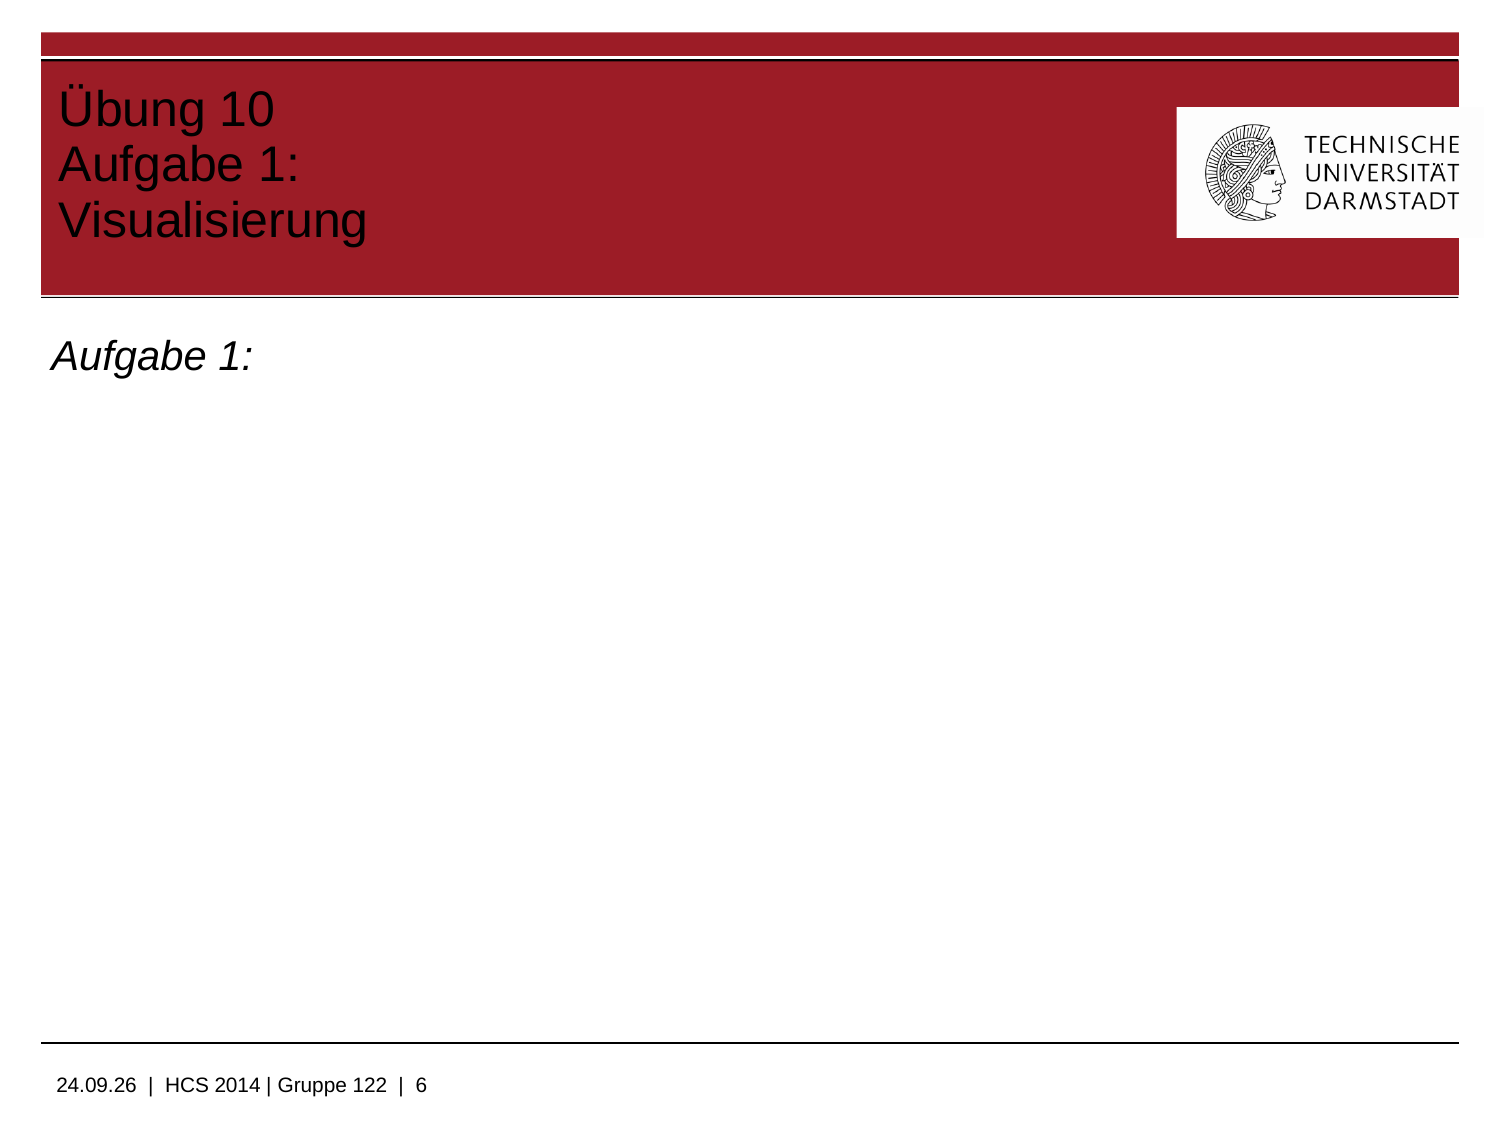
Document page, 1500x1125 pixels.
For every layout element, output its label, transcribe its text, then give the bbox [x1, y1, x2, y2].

picture [1176, 107, 1484, 238]
text_box Aufgabe 1: [51, 313, 1444, 1011]
title Übung 10 Aufgabe 1: Visualisierung [59, 80, 1149, 249]
